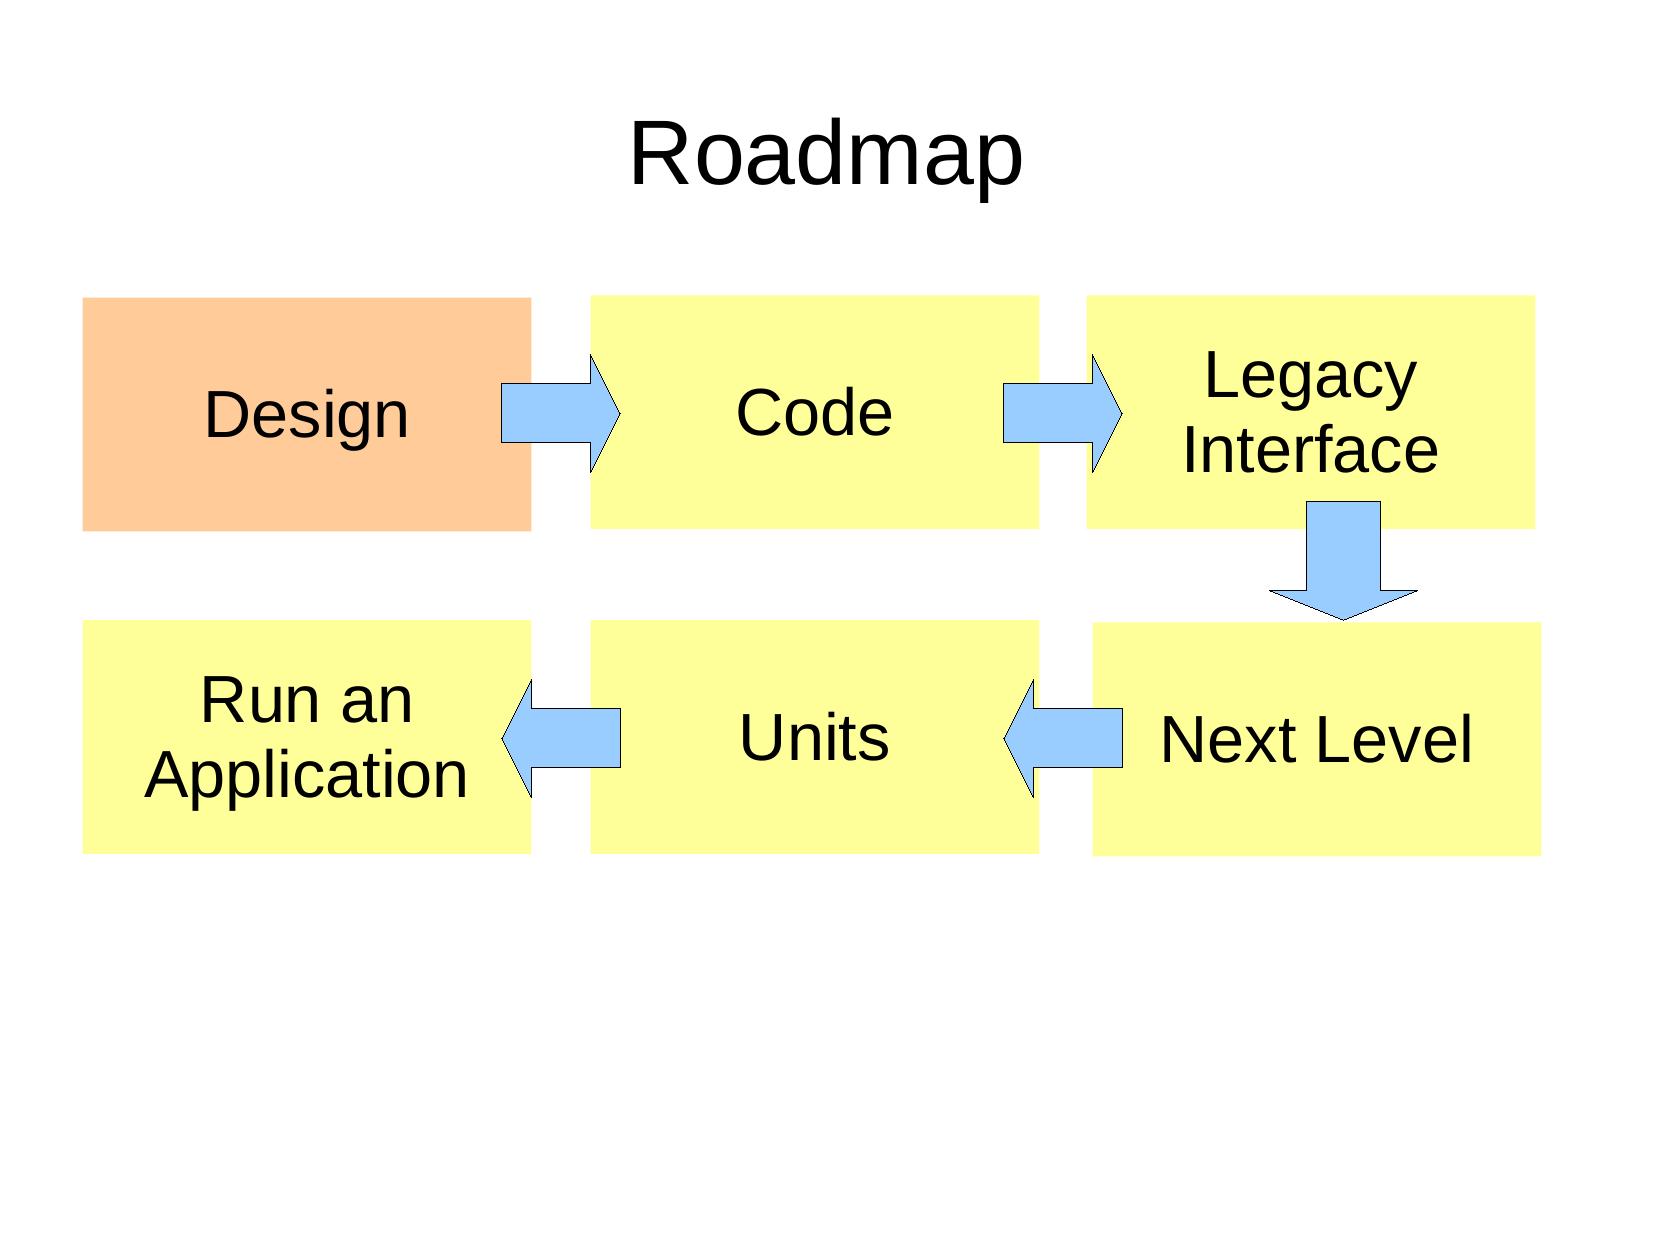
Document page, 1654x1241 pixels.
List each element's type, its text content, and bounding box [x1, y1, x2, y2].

text_box [1003, 679, 1123, 798]
text_box Code [590, 295, 1040, 530]
title Roadmap [82, 56, 1571, 250]
text_box [501, 679, 621, 798]
text_box [501, 354, 621, 473]
text_box Units [590, 620, 1040, 854]
text_box Legacy Interface [1086, 295, 1536, 530]
text_box [1003, 354, 1123, 473]
subtitle Design [82, 297, 532, 532]
text_box Next Level [1092, 622, 1542, 857]
text_box [1269, 501, 1418, 621]
text_box Run an Application [82, 620, 532, 854]
